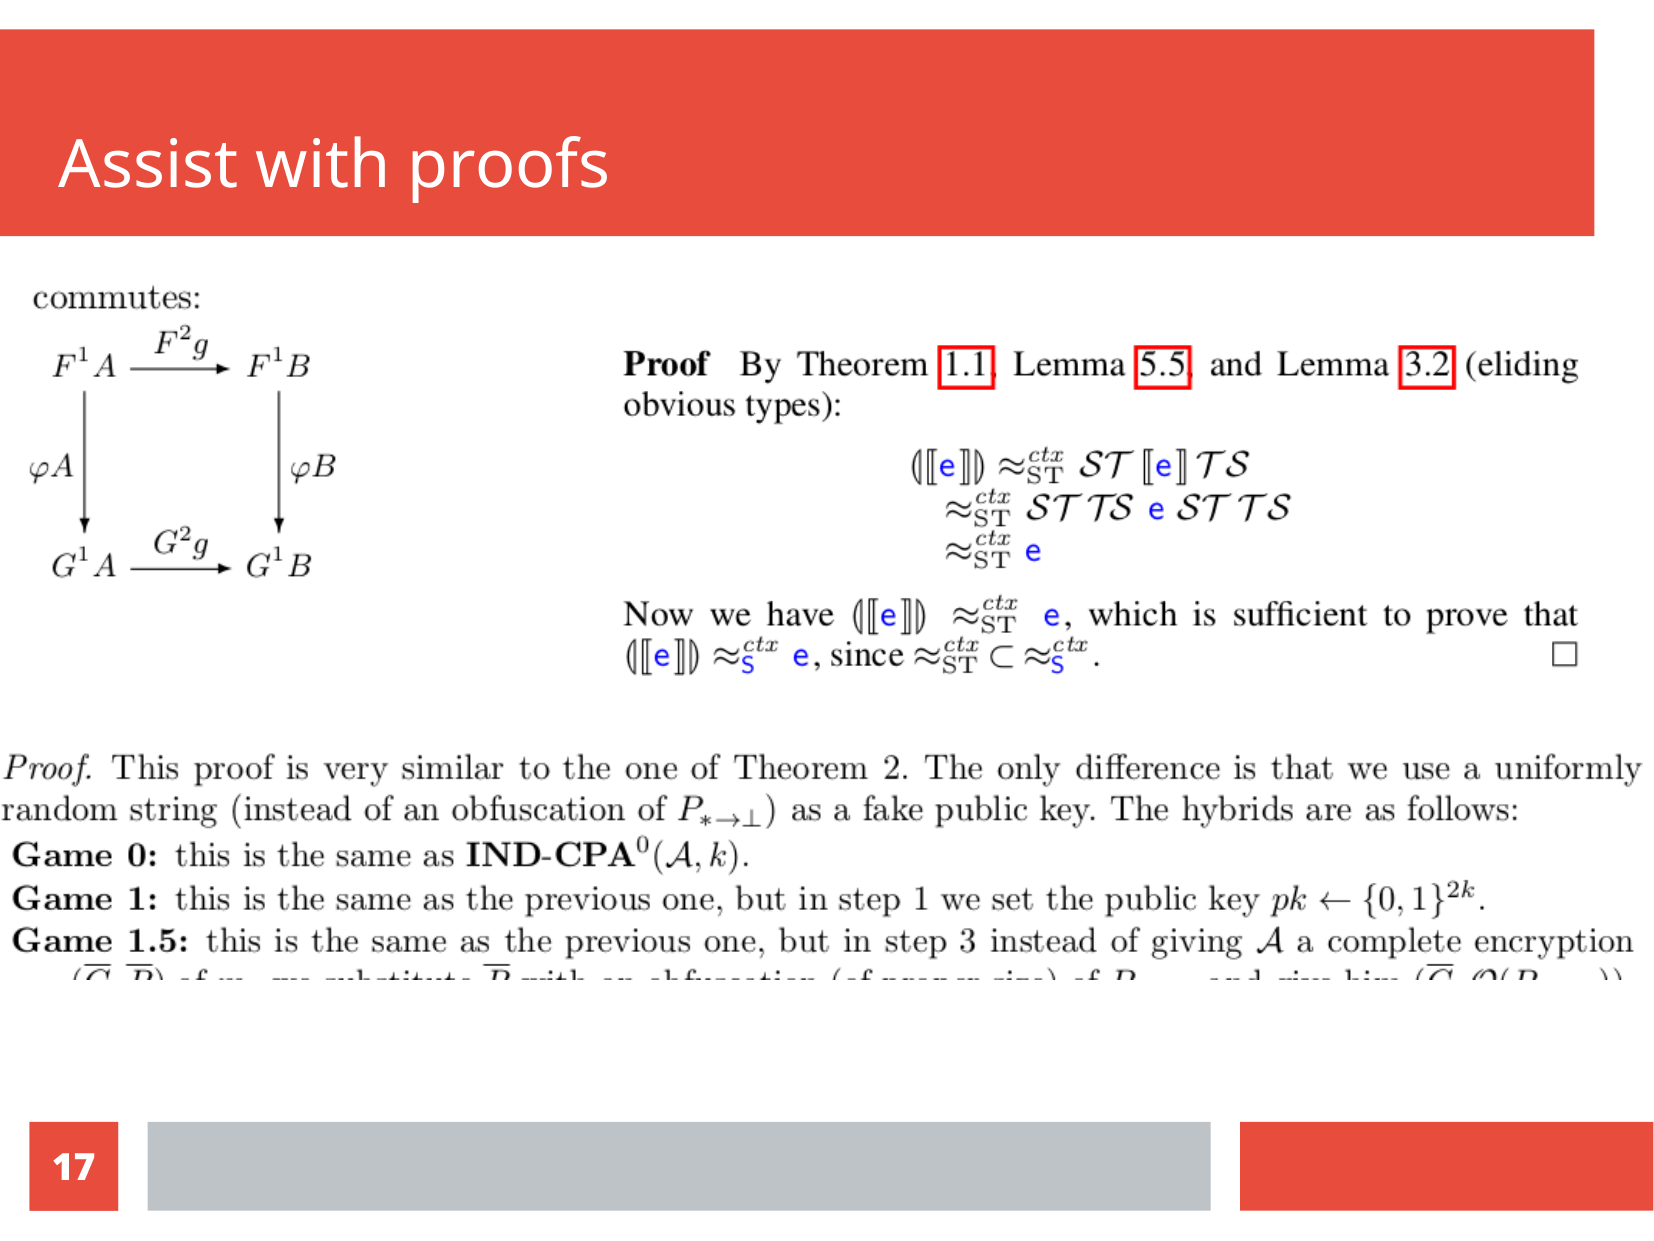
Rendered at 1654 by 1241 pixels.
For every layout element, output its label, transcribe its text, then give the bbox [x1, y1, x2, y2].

picture [0, 749, 1643, 980]
title Assist with proofs [59, 59, 1595, 207]
picture [15, 280, 375, 601]
picture [615, 344, 1584, 676]
